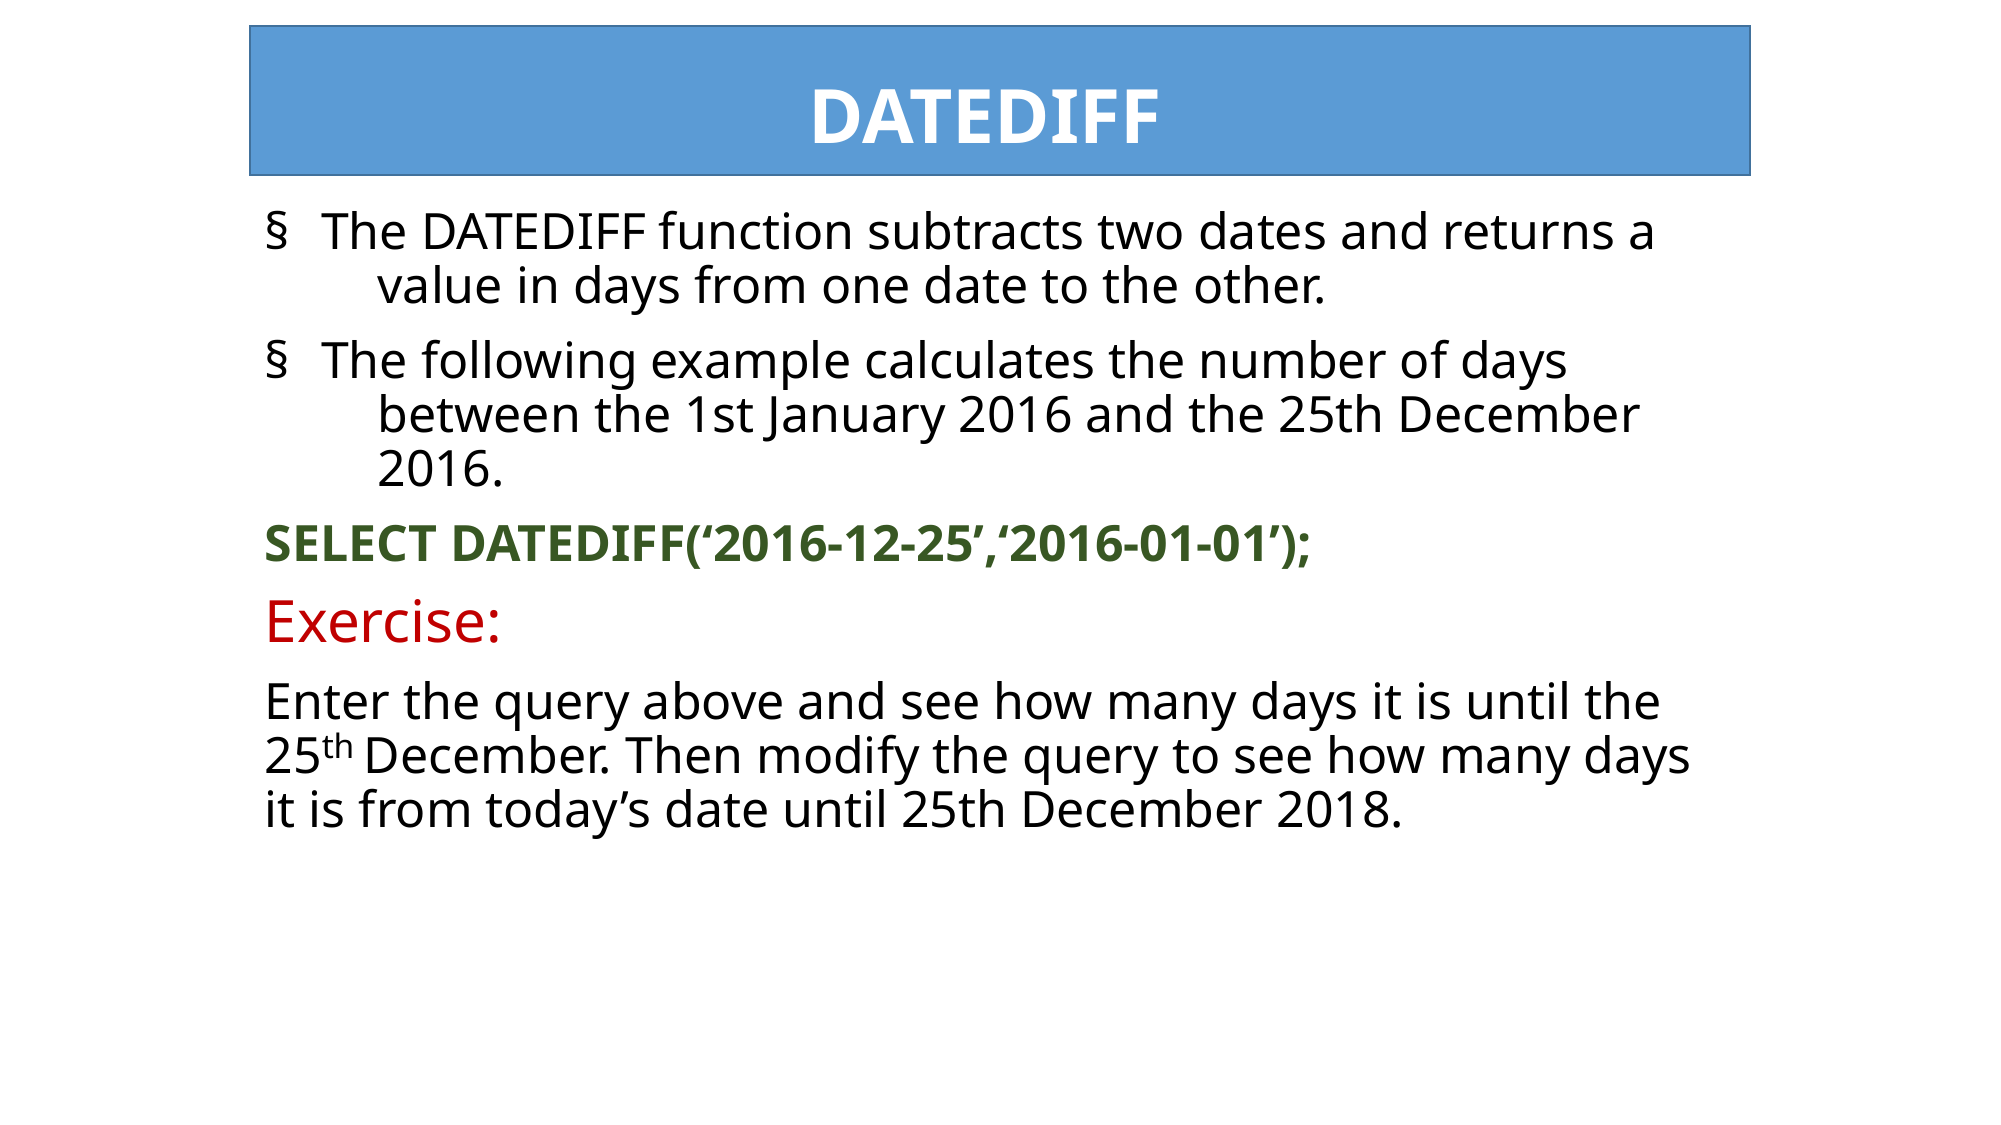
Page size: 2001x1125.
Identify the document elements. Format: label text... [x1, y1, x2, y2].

subtitle The DATEDIFF function subtracts two dates and returns a value in days from one date to the other. The following example calculates the number of days between the 1st January 2016 and the 25th December 2016. SELECT DATEDIFF(‘2016-12-25’,‘2016-01-01’); Exercise: Enter the query above and see how many days it is until the 25th December. Then modify the query to see how many days it is from today’s date until 25th December 2018. [249, 198, 1750, 1051]
title DATEDIFF [249, 26, 1750, 176]
